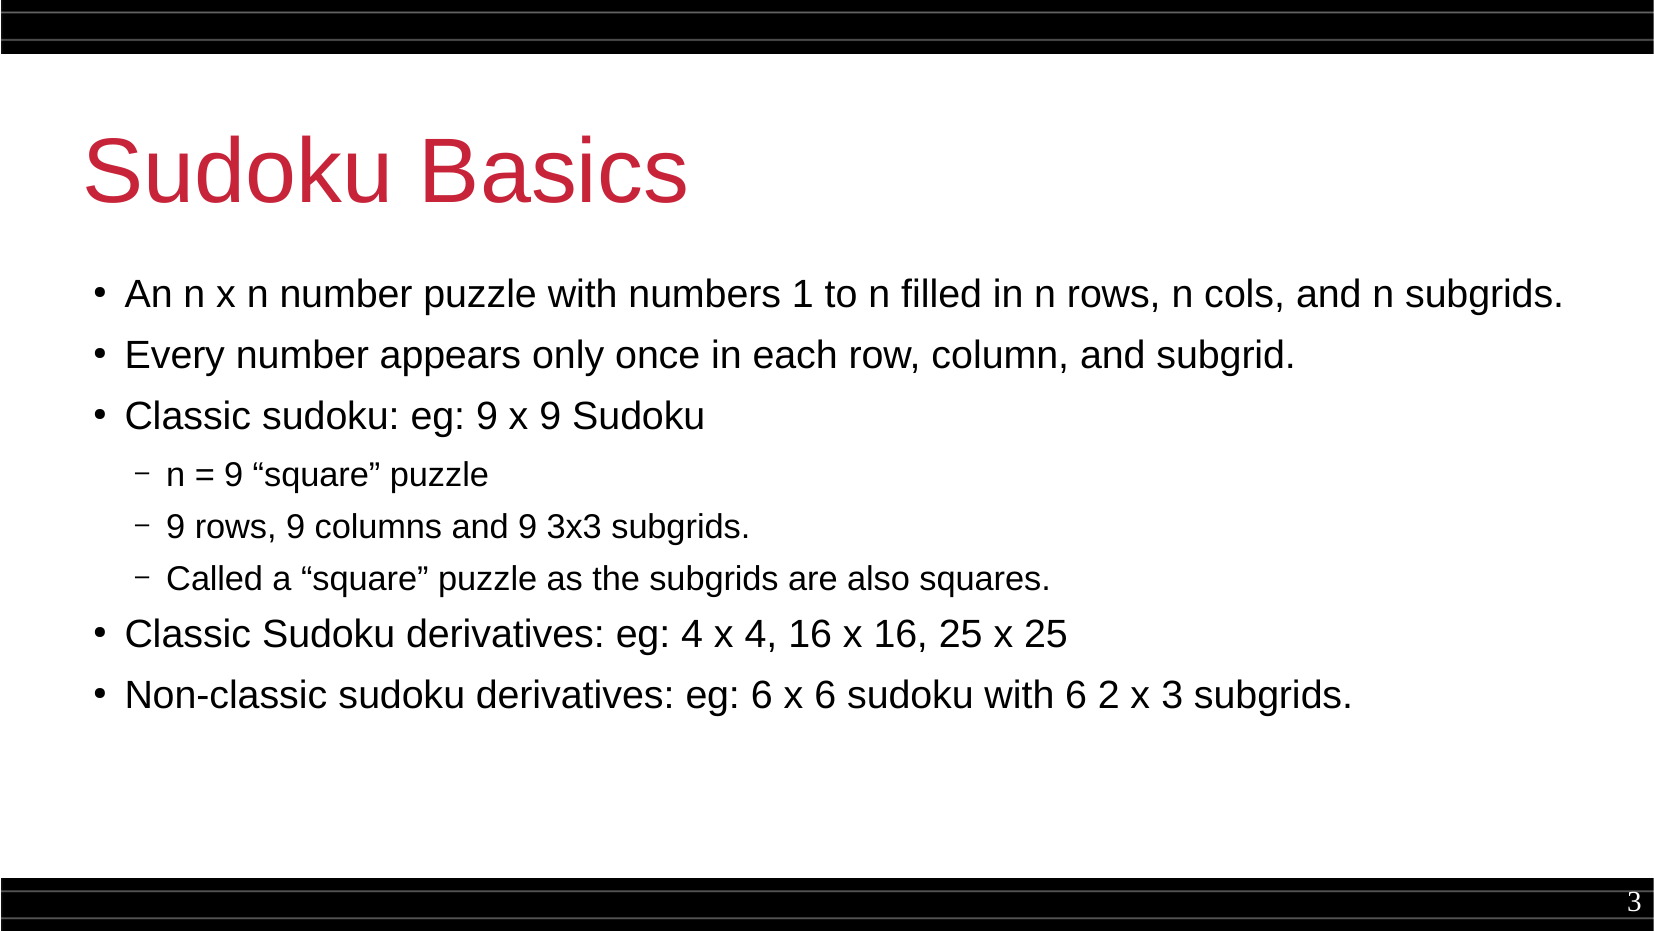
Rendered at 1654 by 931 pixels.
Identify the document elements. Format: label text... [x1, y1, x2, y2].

picture [1, 878, 1654, 931]
picture [1, 0, 1654, 54]
list An n x n number puzzle with numbers 1 to n filled in n rows, n cols, and n subgrids. Every number appears only once in each row, column, and subgrid. Classic sudoku: eg: 9 x 9 Sudoku n = 9 “square” puzzle 9 rows, 9 columns and 9 3x3 subgrids. Called a “square” puzzle as the subgrids are also squares. Classic Sudoku derivatives: eg: 4 x 4, 16 x 16, 25 x 25 Non-classic sudoku derivatives: eg: 6 x 6 sudoku with 6 2 x 3 subgrids. [82, 271, 1571, 758]
title Sudoku Basics [82, 92, 1571, 249]
